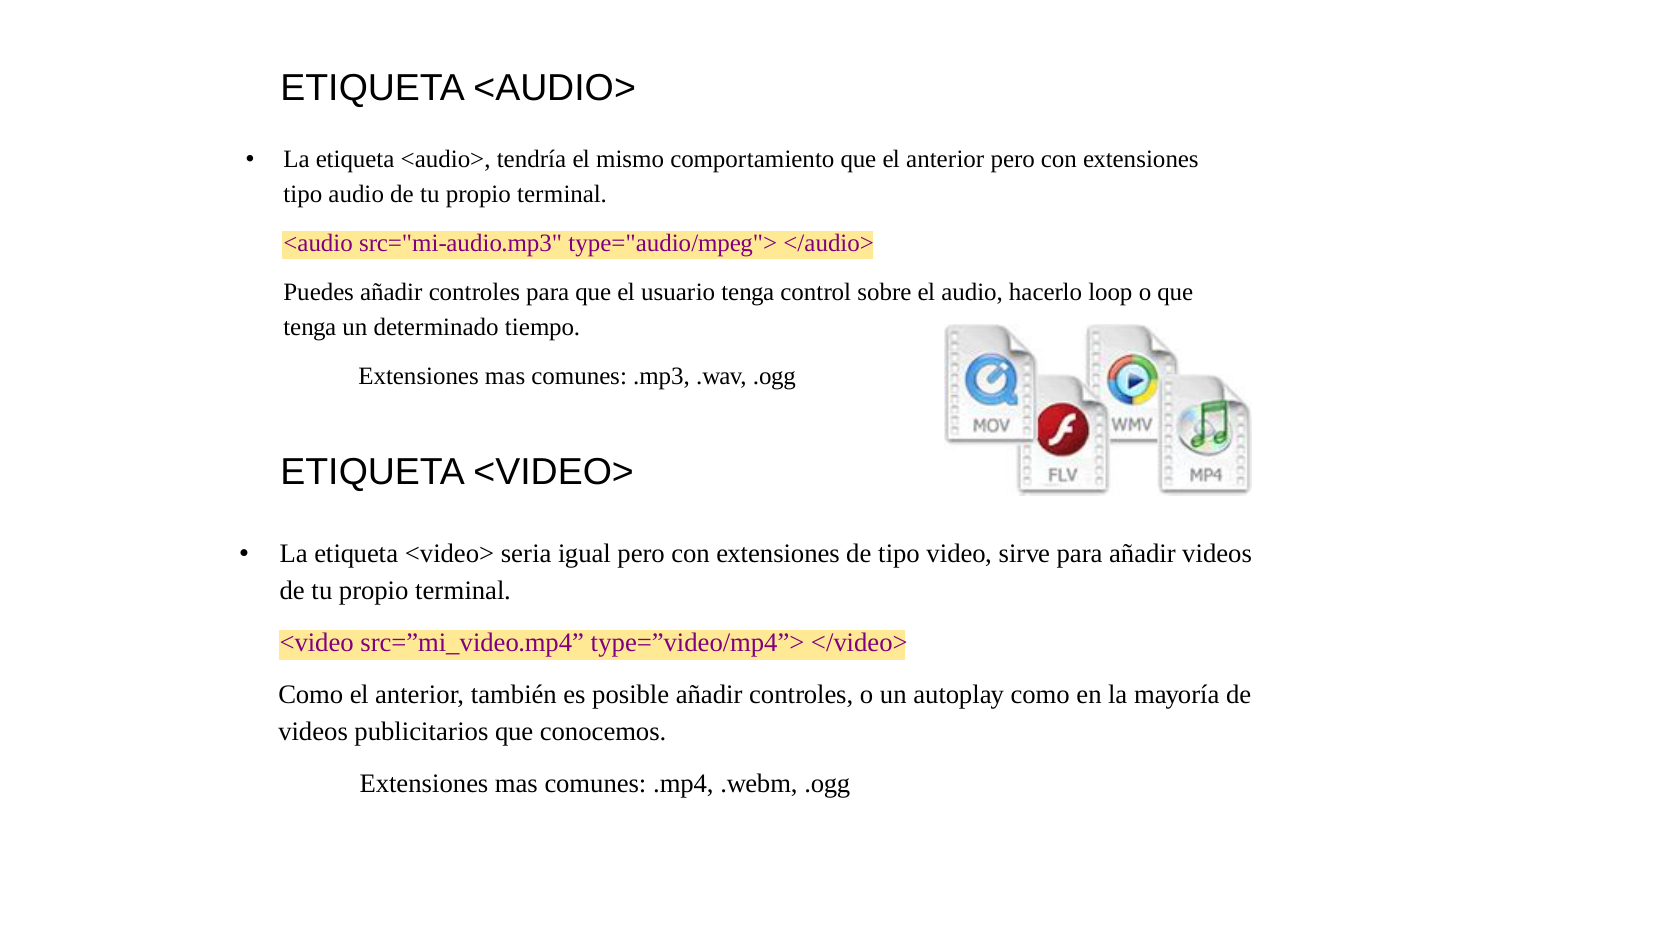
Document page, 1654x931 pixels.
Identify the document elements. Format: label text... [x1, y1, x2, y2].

picture [944, 324, 1252, 496]
text_box ETIQUETA <AUDIO> [265, 59, 1063, 148]
chart [71, 27, 1506, 837]
text_box ETIQUETA <VIDEO> [265, 442, 1004, 502]
